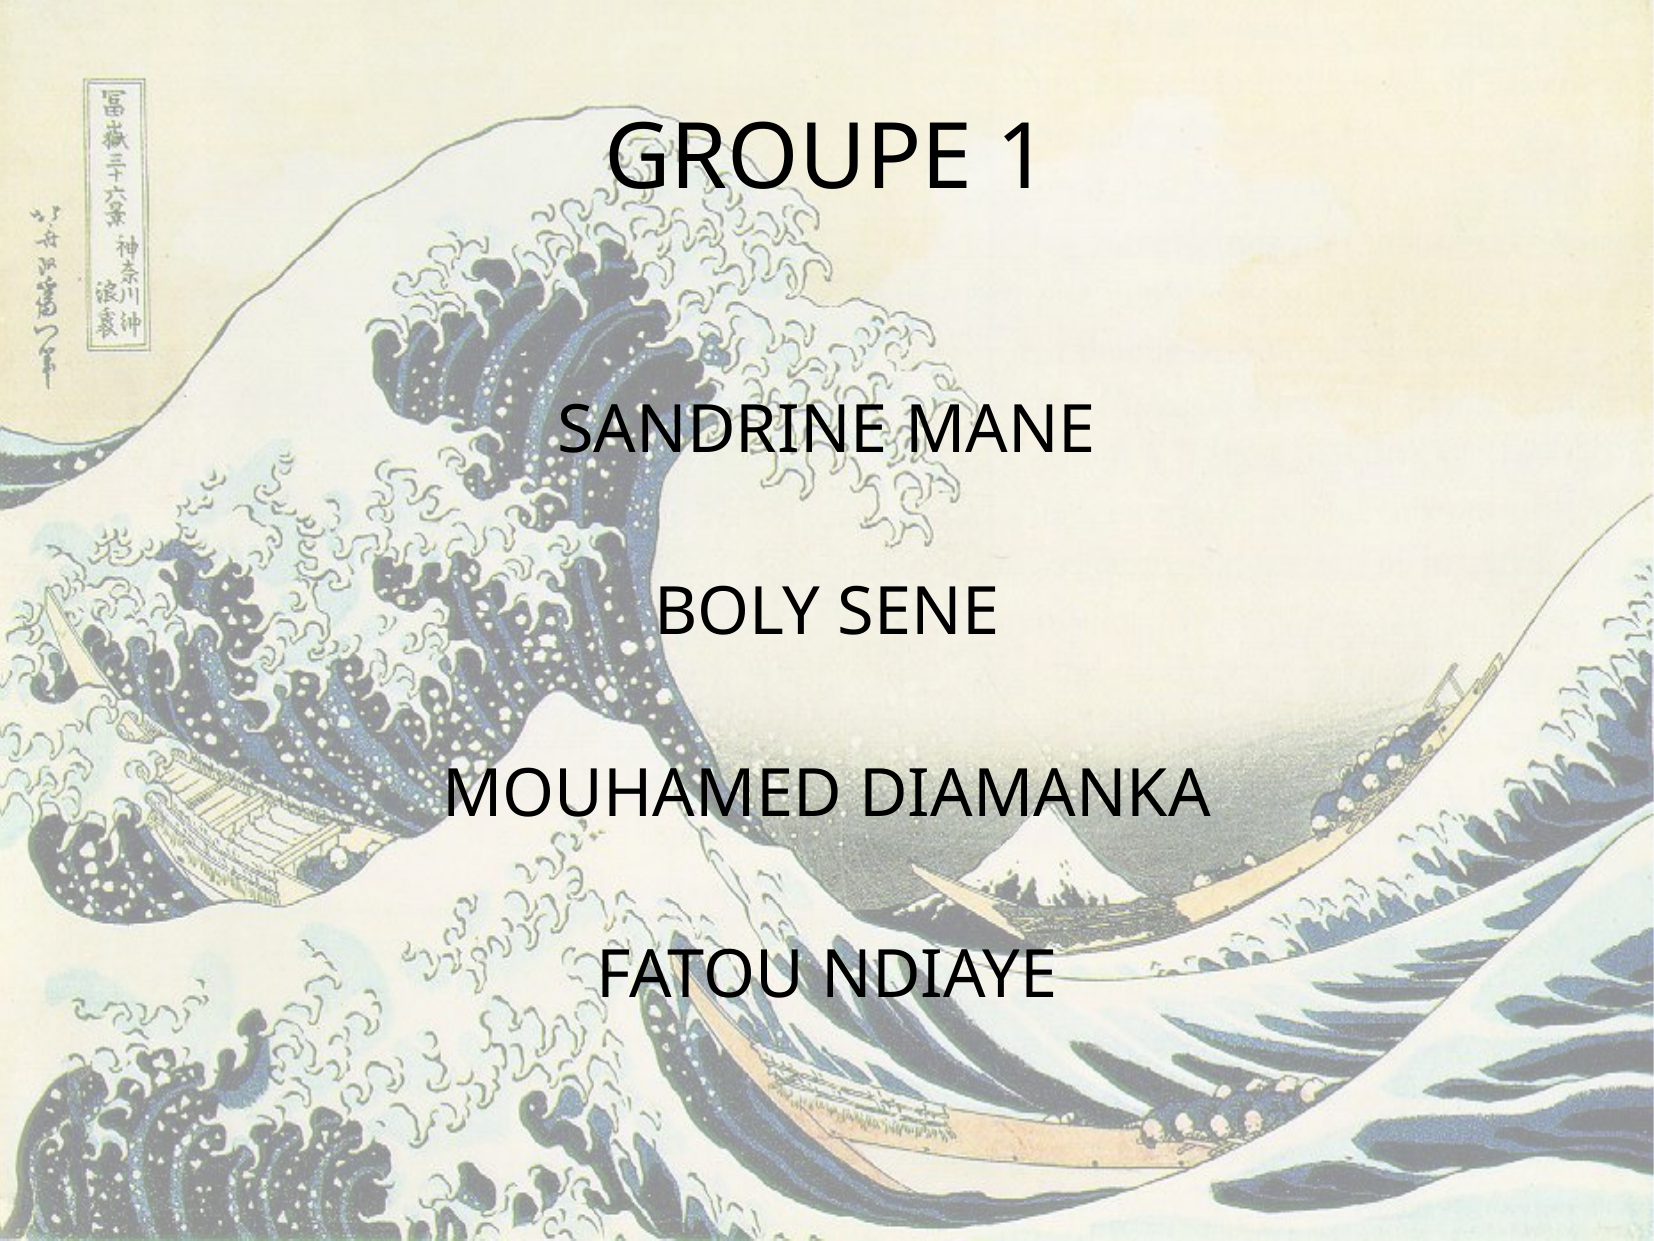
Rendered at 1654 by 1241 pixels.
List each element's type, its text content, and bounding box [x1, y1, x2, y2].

subtitle SANDRINE MANE BOLY SENE MOUHAMED DIAMANKA FATOU NDIAYE [82, 290, 1571, 1109]
title GROUPE 1 [82, 49, 1571, 257]
picture [0, 0, 1654, 1241]
